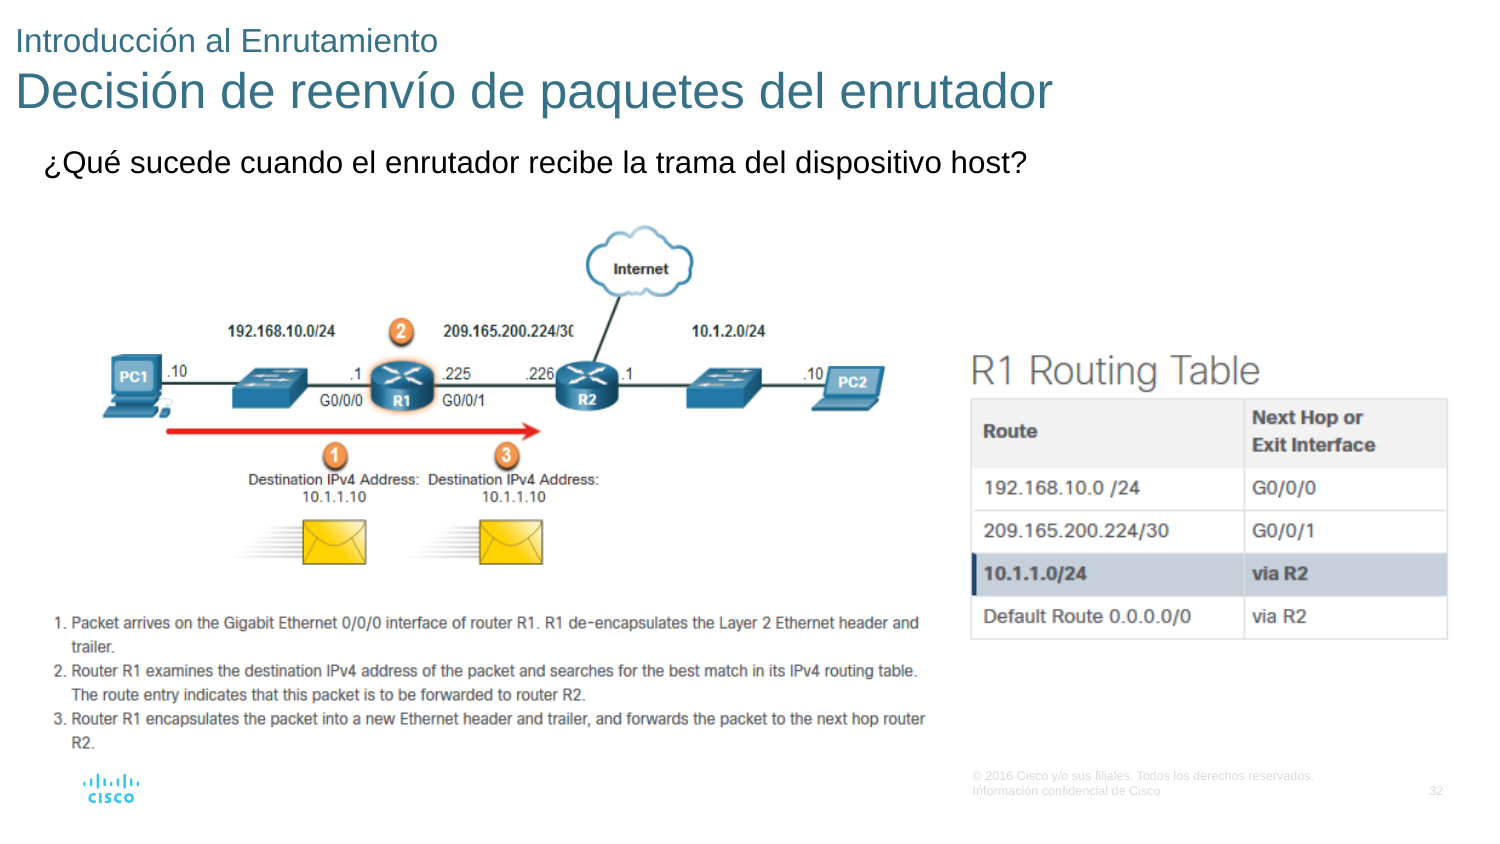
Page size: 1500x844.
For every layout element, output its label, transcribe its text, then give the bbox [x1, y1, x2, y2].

title Introducción al Enrutamiento Decisión de reenvío de paquetes del enrutador [0, 6, 1500, 131]
list ¿Qué sucede cuando el enrutador recibe la trama del dispositivo host? [28, 134, 1474, 224]
picture [47, 209, 940, 754]
picture [963, 354, 1453, 663]
